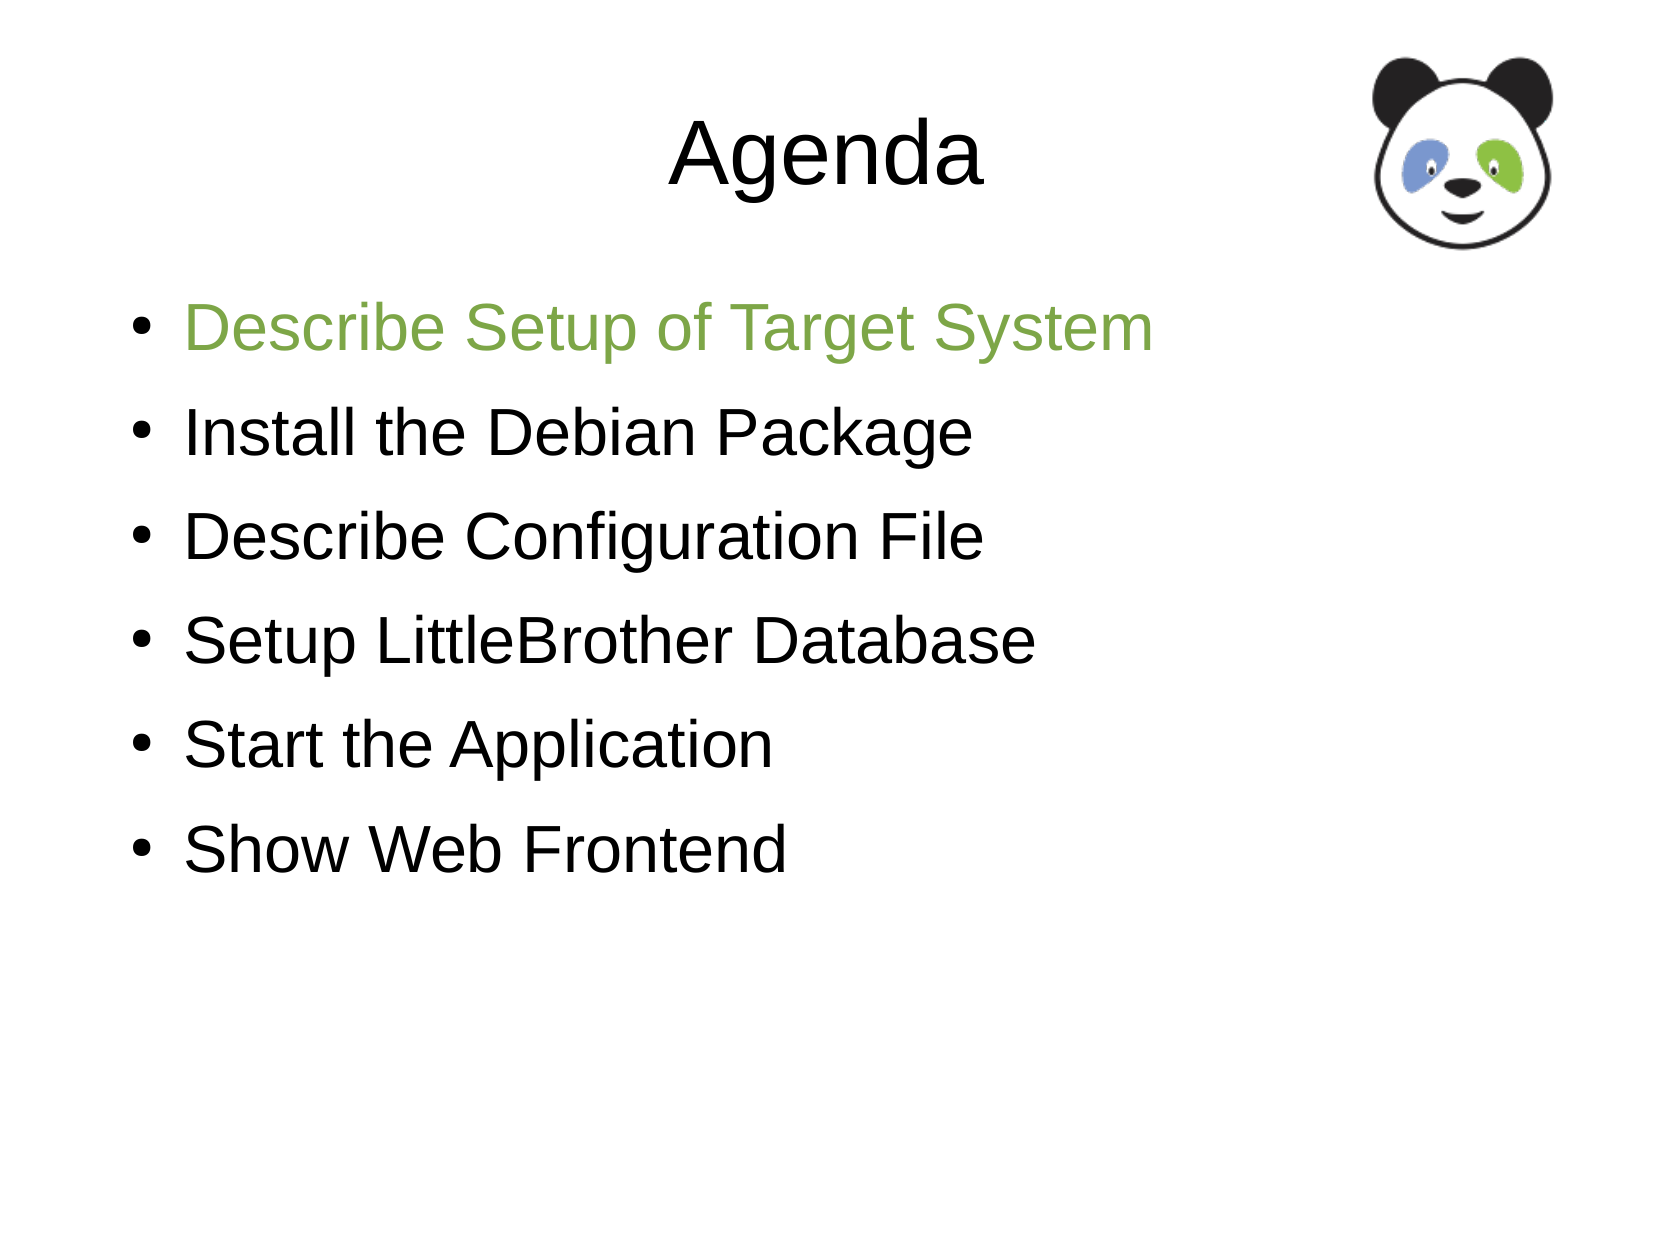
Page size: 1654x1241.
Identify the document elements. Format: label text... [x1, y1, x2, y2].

list Describe Setup of Target System Install the Debian Package Describe Configuration File Setup LittleBrother Database Start the Application Show Web Frontend [82, 290, 1571, 1010]
title Agenda [82, 49, 1571, 257]
